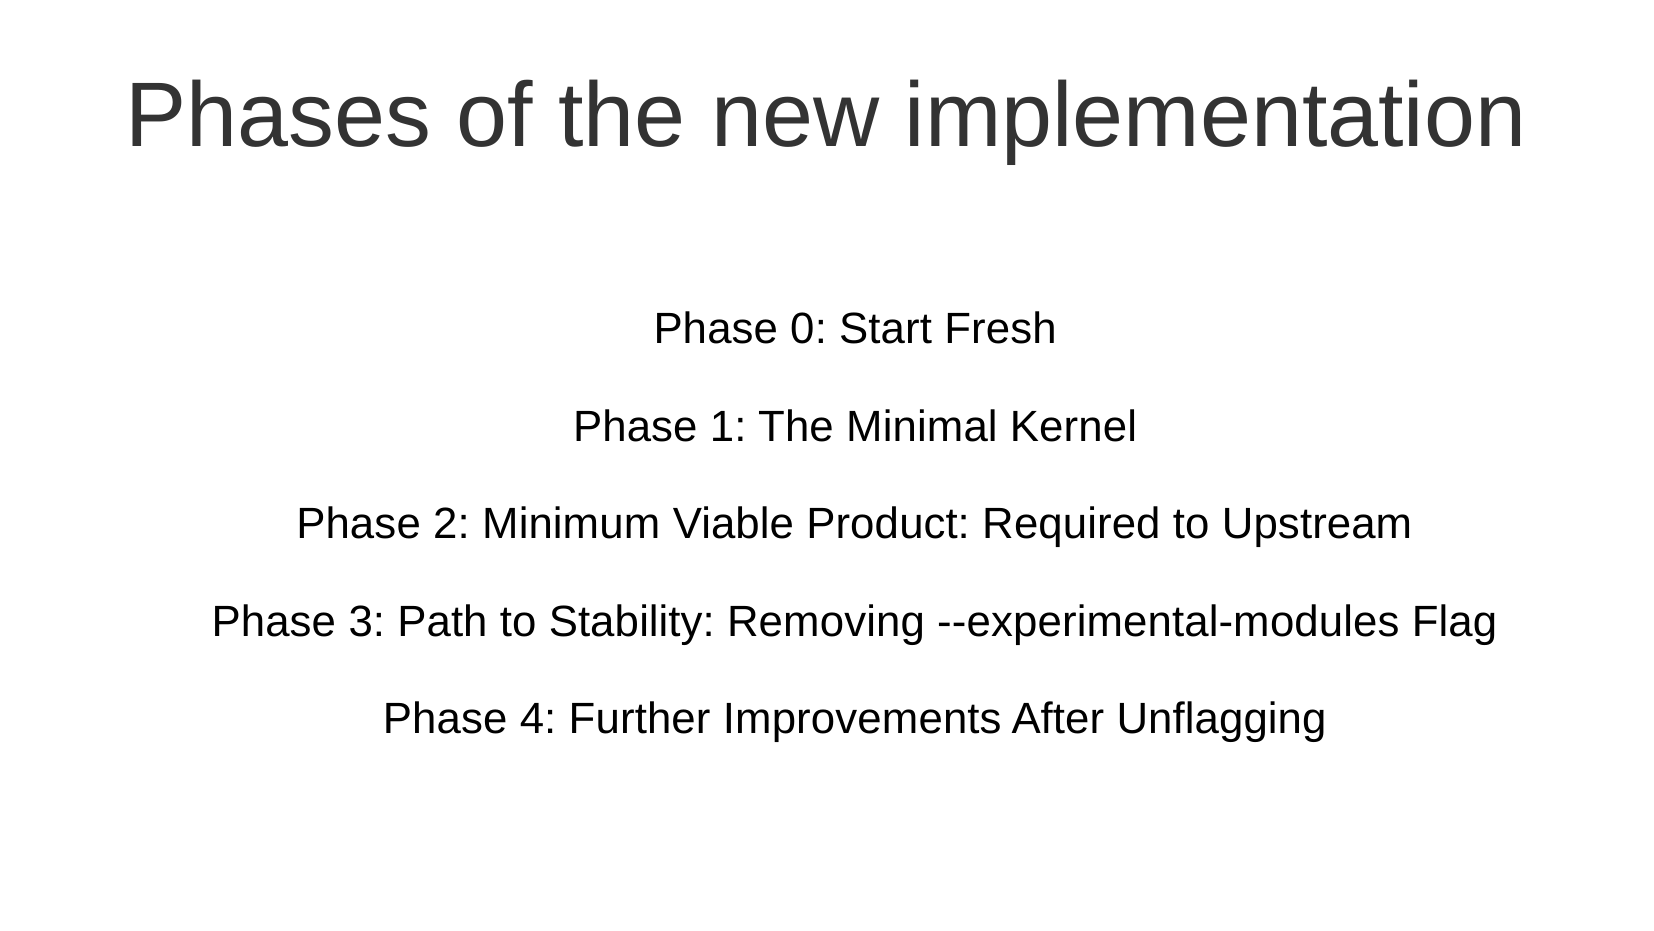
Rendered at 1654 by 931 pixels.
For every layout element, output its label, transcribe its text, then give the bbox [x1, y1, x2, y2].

title Phases of the new implementation [82, 37, 1571, 193]
list Phase 0: Start Fresh Phase 1: The Minimal Kernel Phase 2: Minimum Viable Product: Required to Upstream Phase 3: Path to Stability: Removing --experimental-modules Flag Phase 4: Further Improvements After Unflagging [0, 195, 1654, 751]
